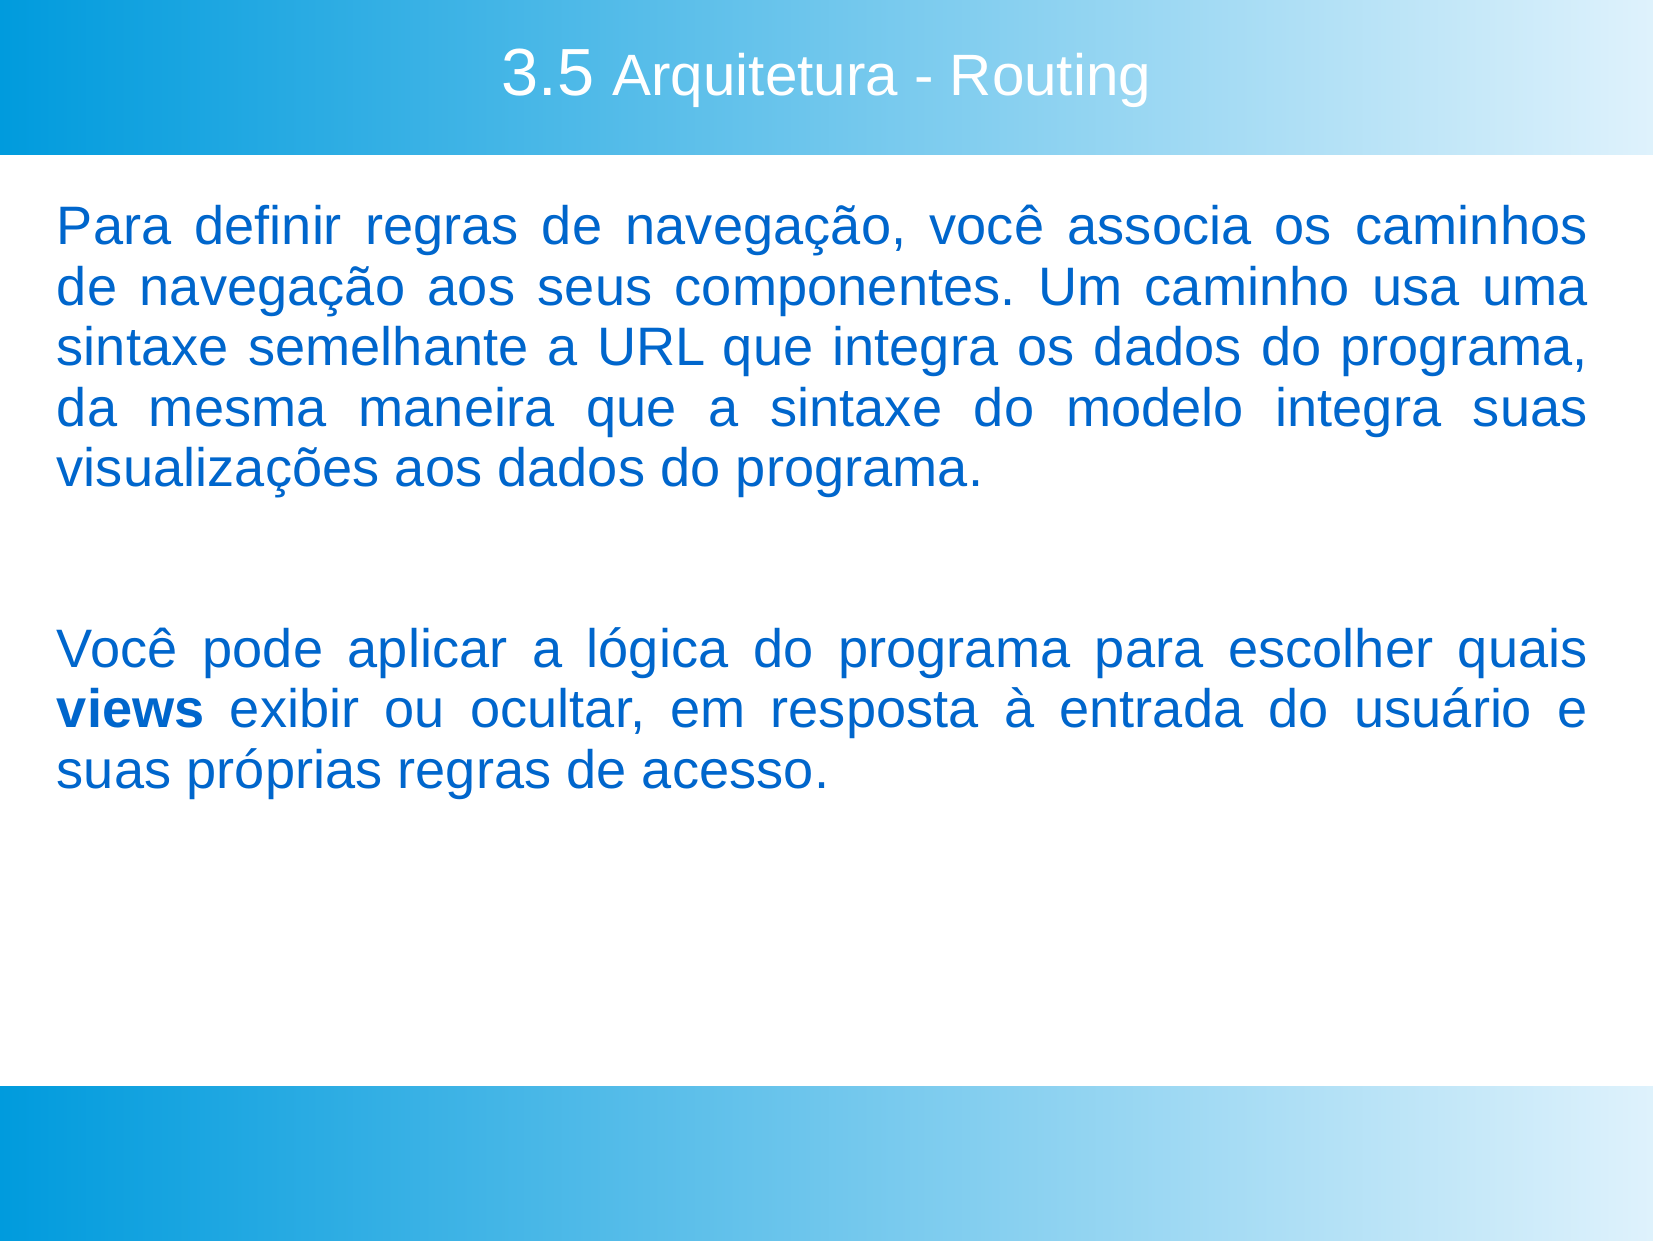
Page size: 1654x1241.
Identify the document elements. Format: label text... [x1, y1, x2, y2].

list Para definir regras de navegação, você associa os caminhos de navegação aos seus componentes. Um caminho usa uma sintaxe semelhante a URL que integra os dados do programa, da mesma maneira que a sintaxe do modelo integra suas visualizações aos dados do programa. Você pode aplicar a lógica do programa para escolher quais views exibir ou ocultar, em resposta à entrada do usuário e suas próprias regras de acesso. [56, 195, 1591, 1036]
title 3.5 Arquitetura - Routing [82, 19, 1571, 125]
